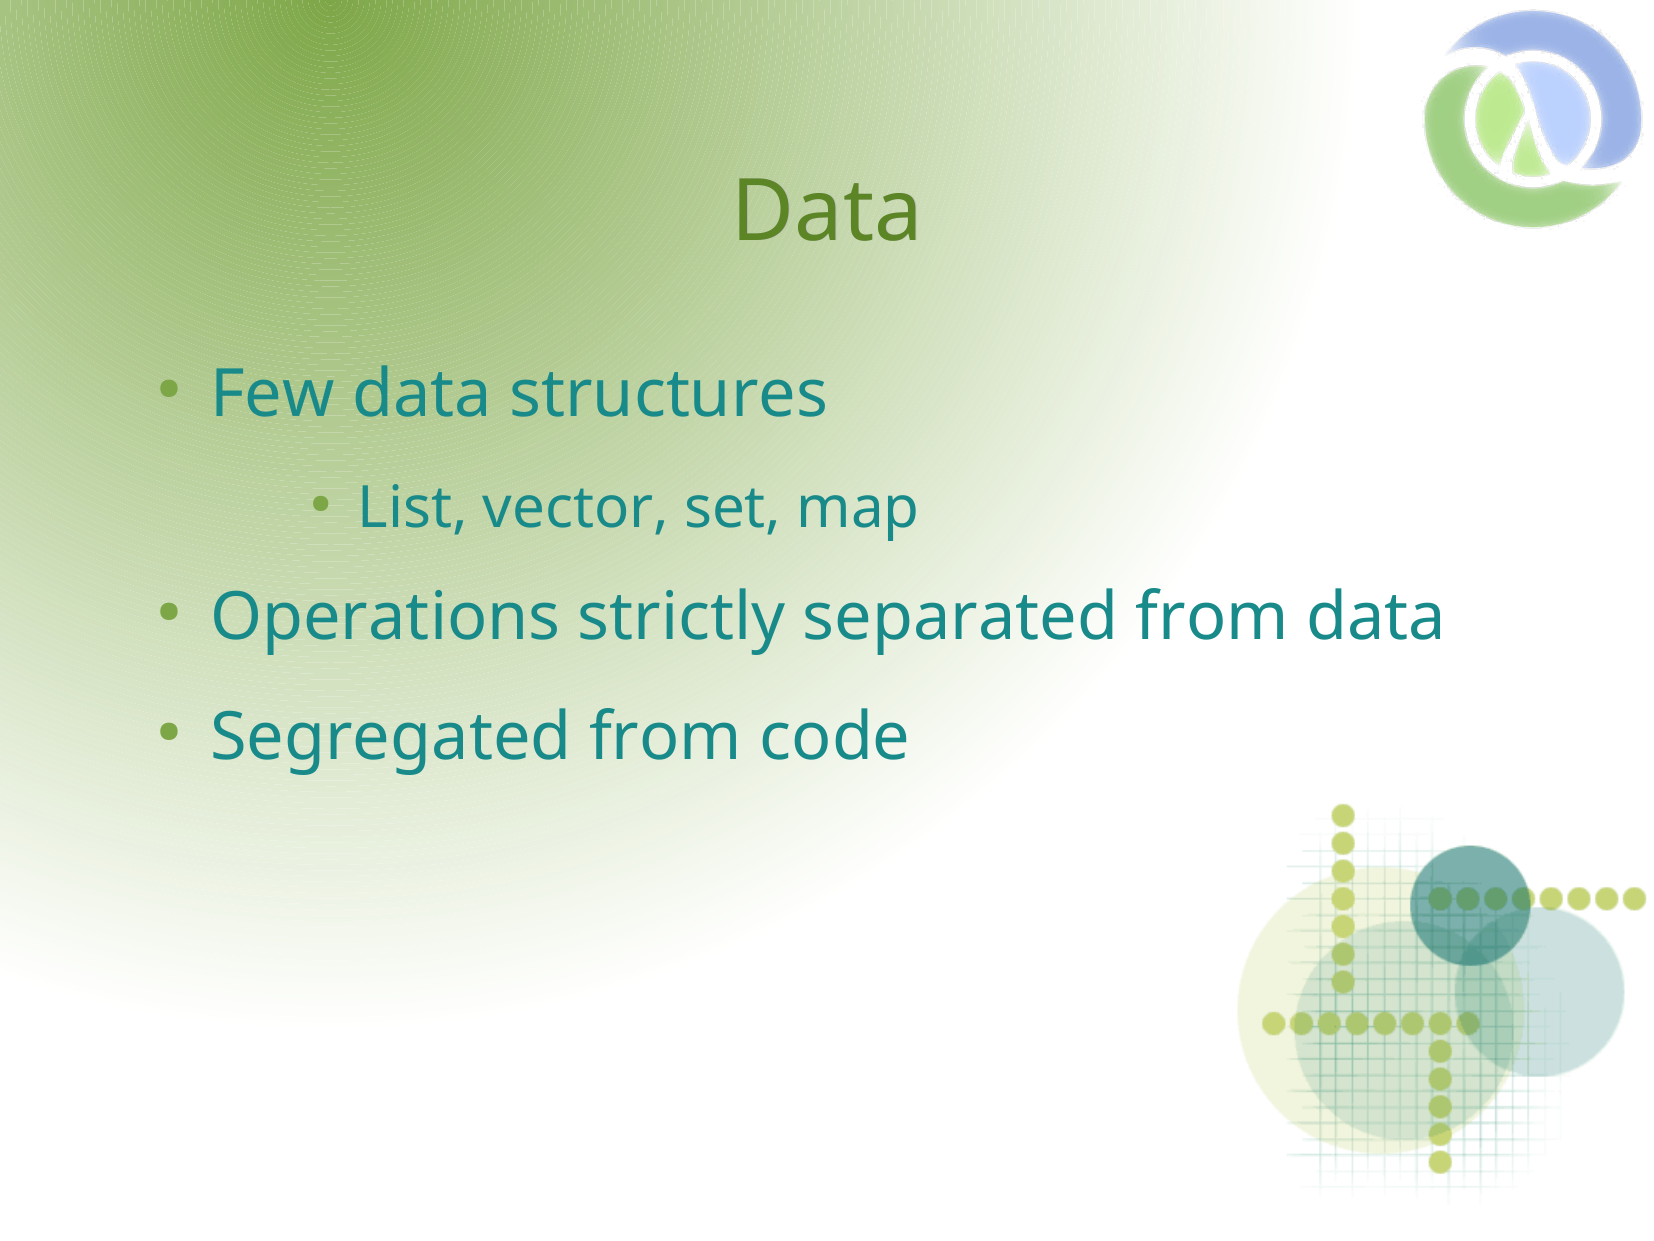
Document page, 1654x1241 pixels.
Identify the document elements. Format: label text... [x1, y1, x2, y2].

title Data [121, 102, 1534, 310]
list Few data structures List, vector, set, map Operations strictly separated from data Segregated from code [121, 344, 1534, 1127]
picture [1224, 792, 1654, 1211]
